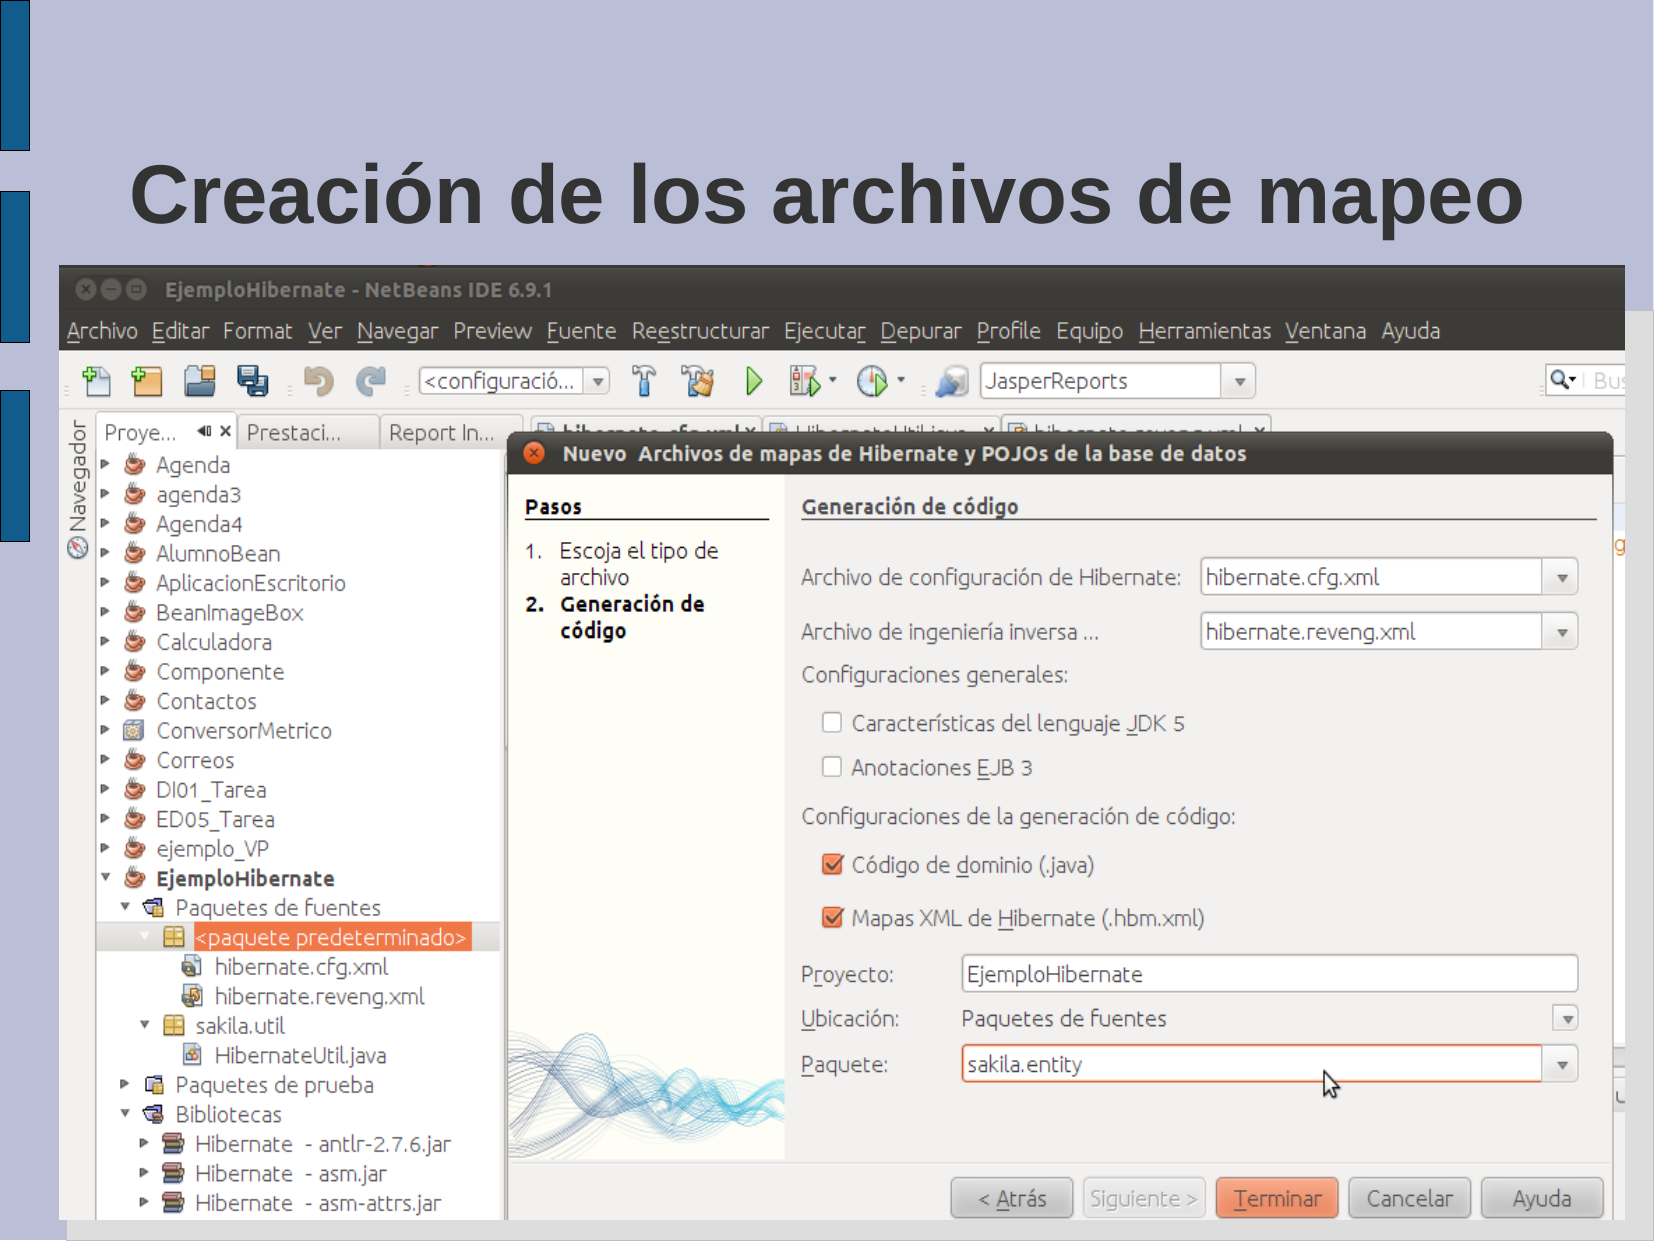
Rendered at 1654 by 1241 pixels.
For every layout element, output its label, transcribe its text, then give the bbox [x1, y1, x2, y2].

picture [59, 265, 1625, 1220]
title Creación de los archivos de mapeo [121, 98, 1534, 265]
